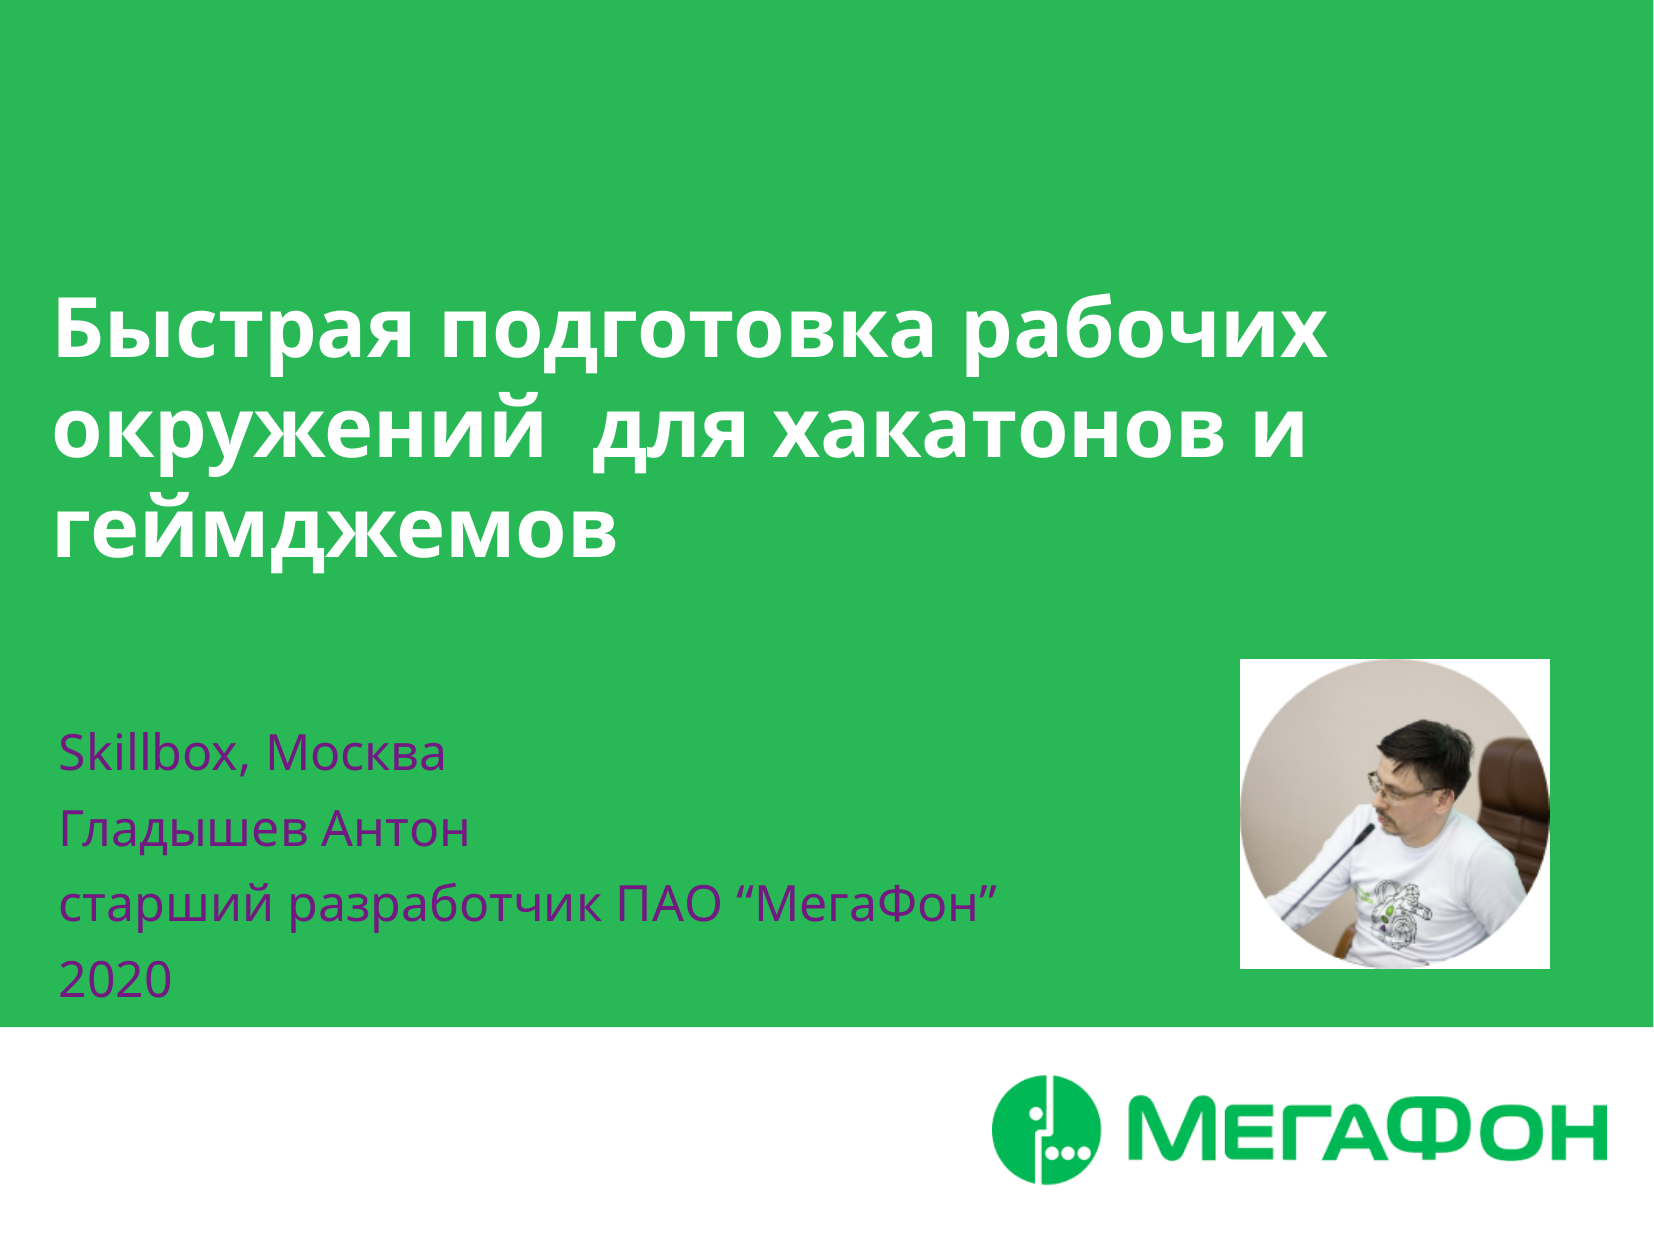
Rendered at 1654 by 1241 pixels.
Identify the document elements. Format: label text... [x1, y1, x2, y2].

picture [992, 1074, 1607, 1186]
list Skillbox, Москва Гладышев Антон старший разработчик ПАО “МегаФон” 2020 [59, 720, 1240, 775]
picture [1240, 659, 1550, 969]
title Быстрая подготовка рабочих окружений для хакатонов и геймджемов [51, 307, 1602, 574]
